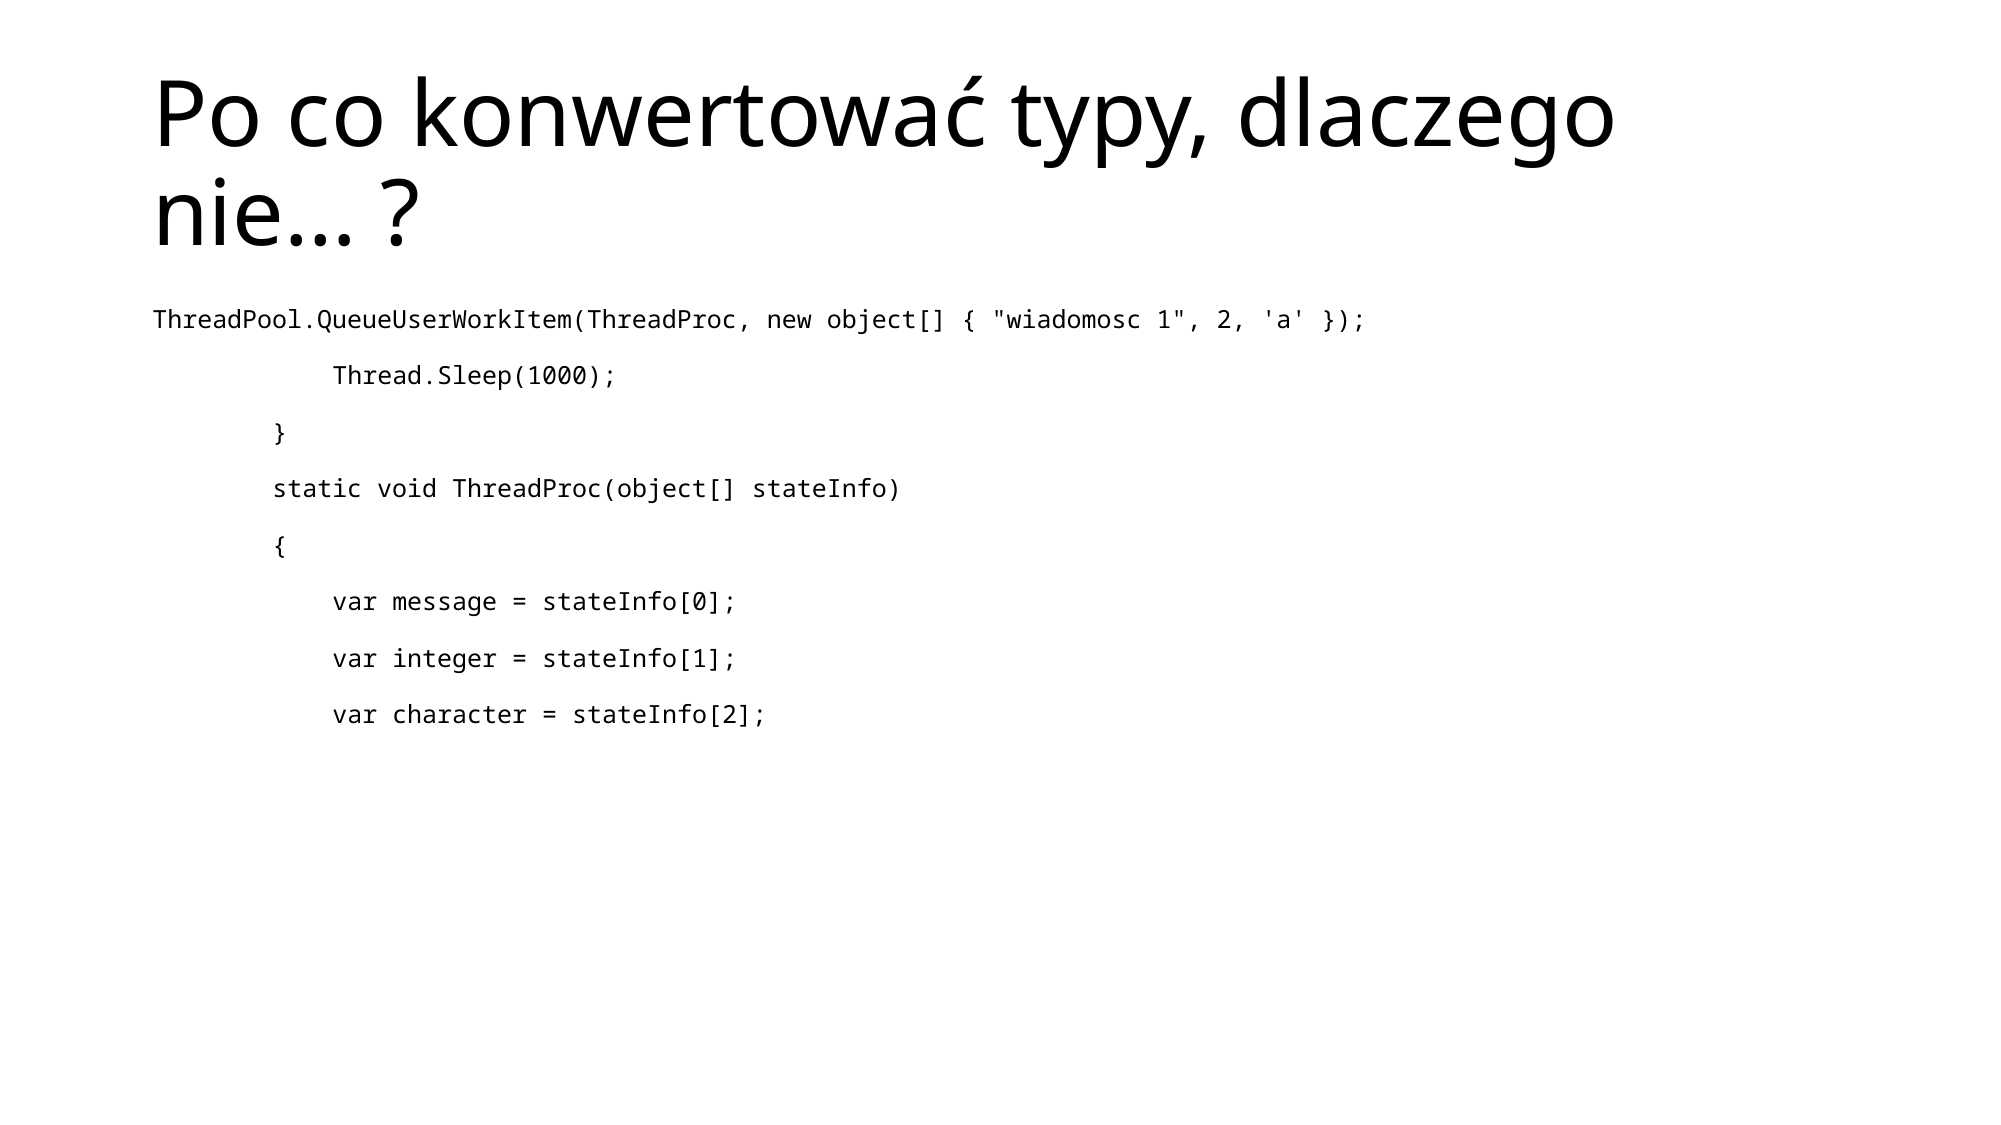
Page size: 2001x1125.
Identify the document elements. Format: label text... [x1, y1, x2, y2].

title Po co konwertować typy, dlaczego nie… ? [137, 59, 1863, 278]
list ThreadPool.QueueUserWorkItem(ThreadProc, new object[] { "wiadomosc 1", 2, 'a' }); Thread.Sleep(1000); } static void ThreadProc(object[] stateInfo) { var message = stateInfo[0]; var integer = stateInfo[1]; var character = stateInfo[2]; [137, 299, 1863, 1014]
